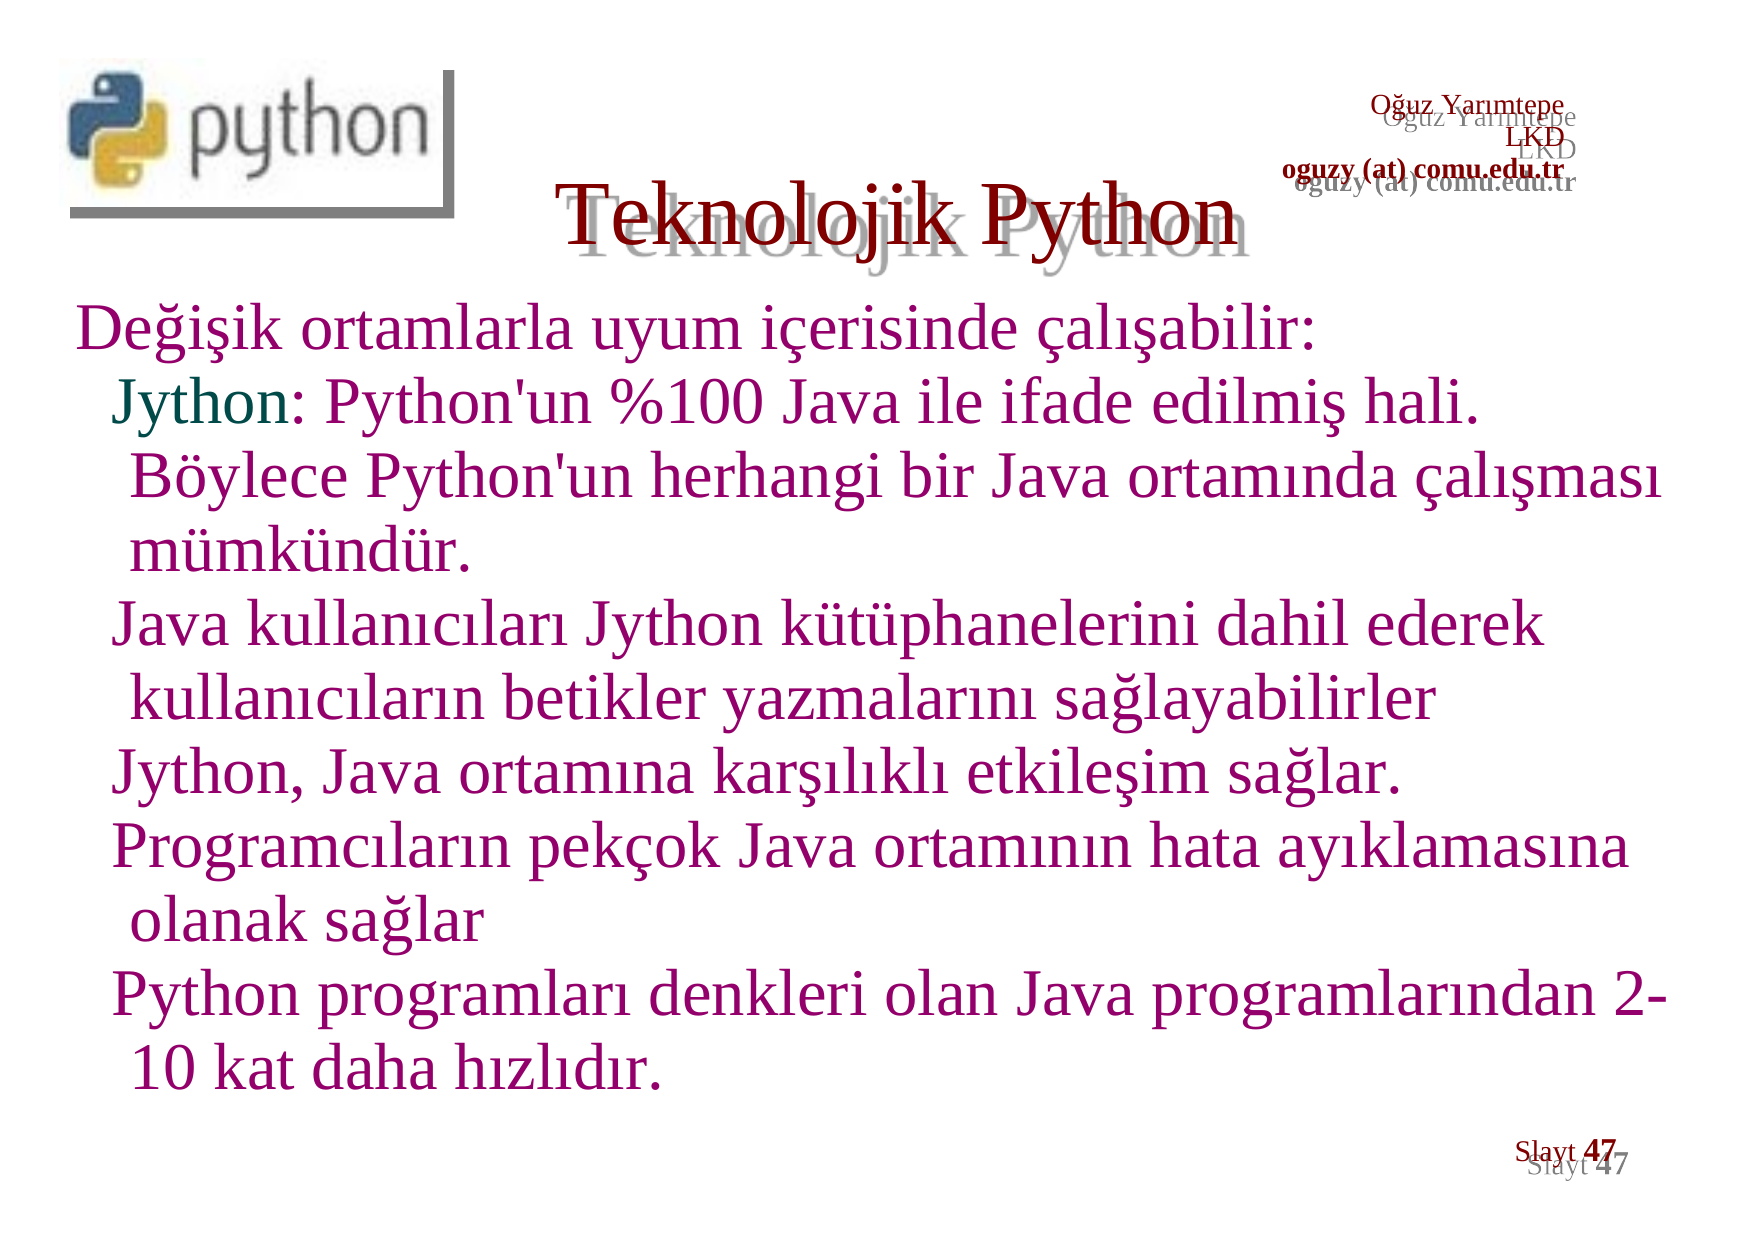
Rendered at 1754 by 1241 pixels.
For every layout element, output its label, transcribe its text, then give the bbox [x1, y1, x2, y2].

title Teknolojik Python [153, 143, 1642, 252]
picture [59, 58, 443, 207]
subtitle Değişik ortamlarla uyum içerisinde çalışabilir: Jython: Python'un %100 Java ile ifade edilmiş hali. Böylece Python'un herhangi bir Java ortamında çalışması mümkündür. Java kullanıcıları Jython kütüphanelerini dahil ederek kullanıcıların betikler yazmalarını sağlayabilirler Jython, Java ortamına karşılıklı etkileşim sağlar. Programcıların pekçok Java ortamının hata ayıklamasına olanak sağlar Python programları denkleri olan Java programlarından 2-10 kat daha hızlıdır. [59, 252, 1695, 1142]
